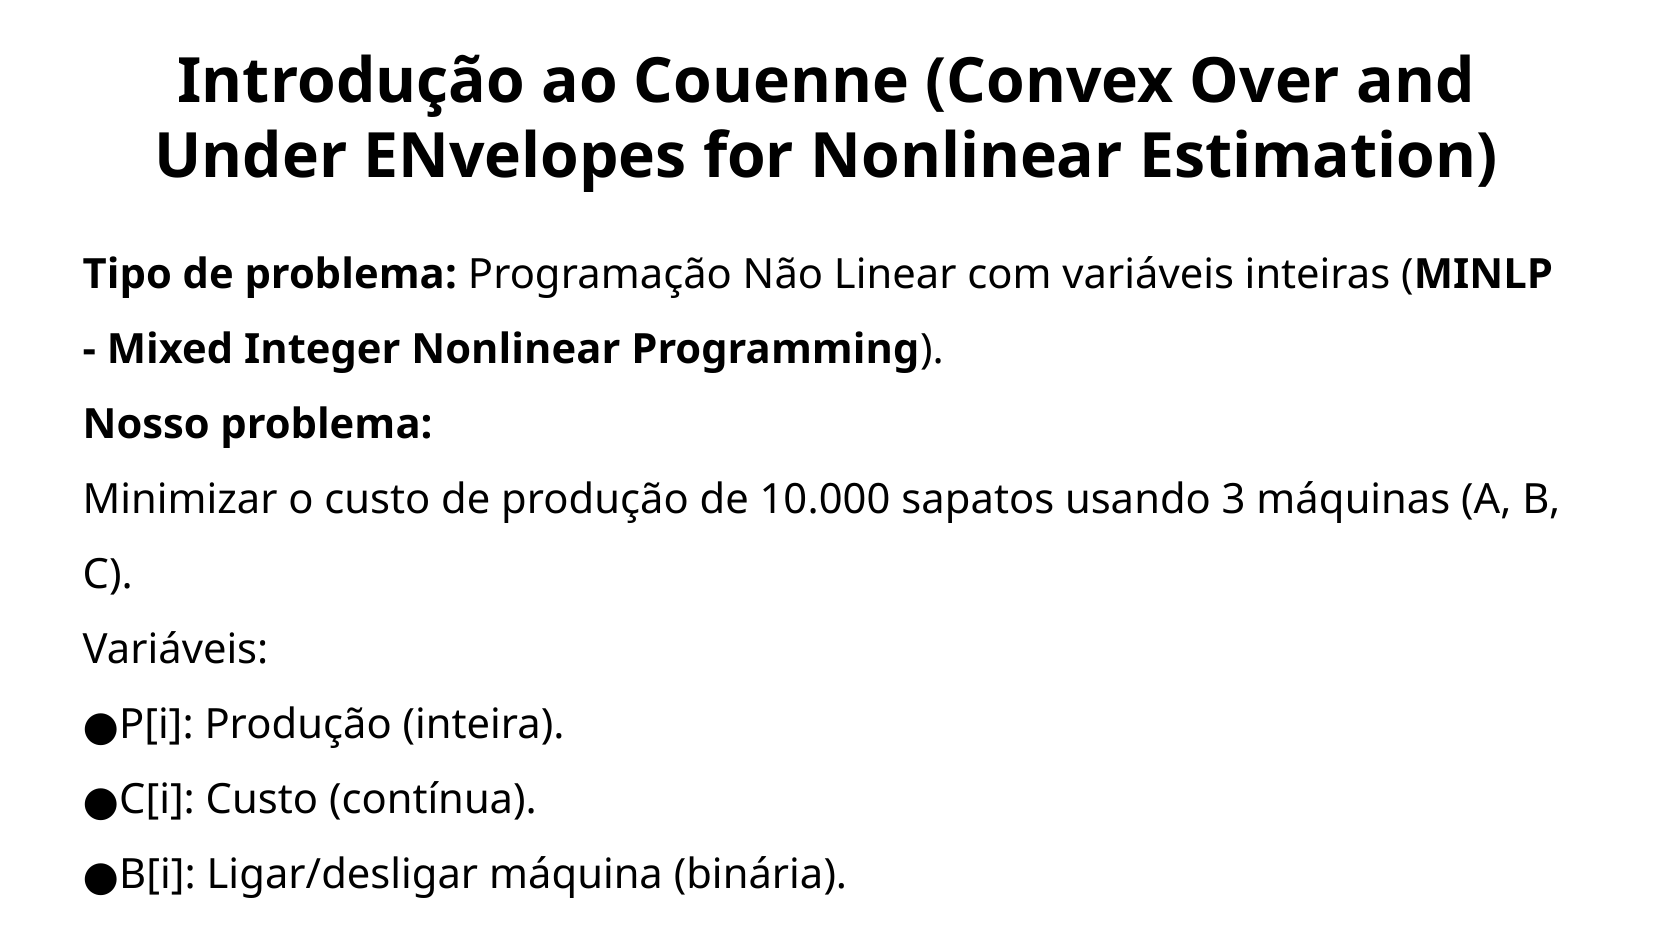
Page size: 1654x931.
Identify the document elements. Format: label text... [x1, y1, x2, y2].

text_box Introdução ao Couenne (Convex Over and Under ENvelopes for Nonlinear Estimation) [82, 33, 1571, 196]
text_box Tipo de problema: Programação Não Linear com variáveis inteiras (MINLP - Mixed Integer Nonlinear Programming). Nosso problema: Minimizar o custo de produção de 10.000 sapatos usando 3 máquinas (A, B, C). Variáveis: P[i]: Produção (inteira). C[i]: Custo (contínua). B[i]: Ligar/desligar máquina (binária). [82, 221, 1571, 822]
